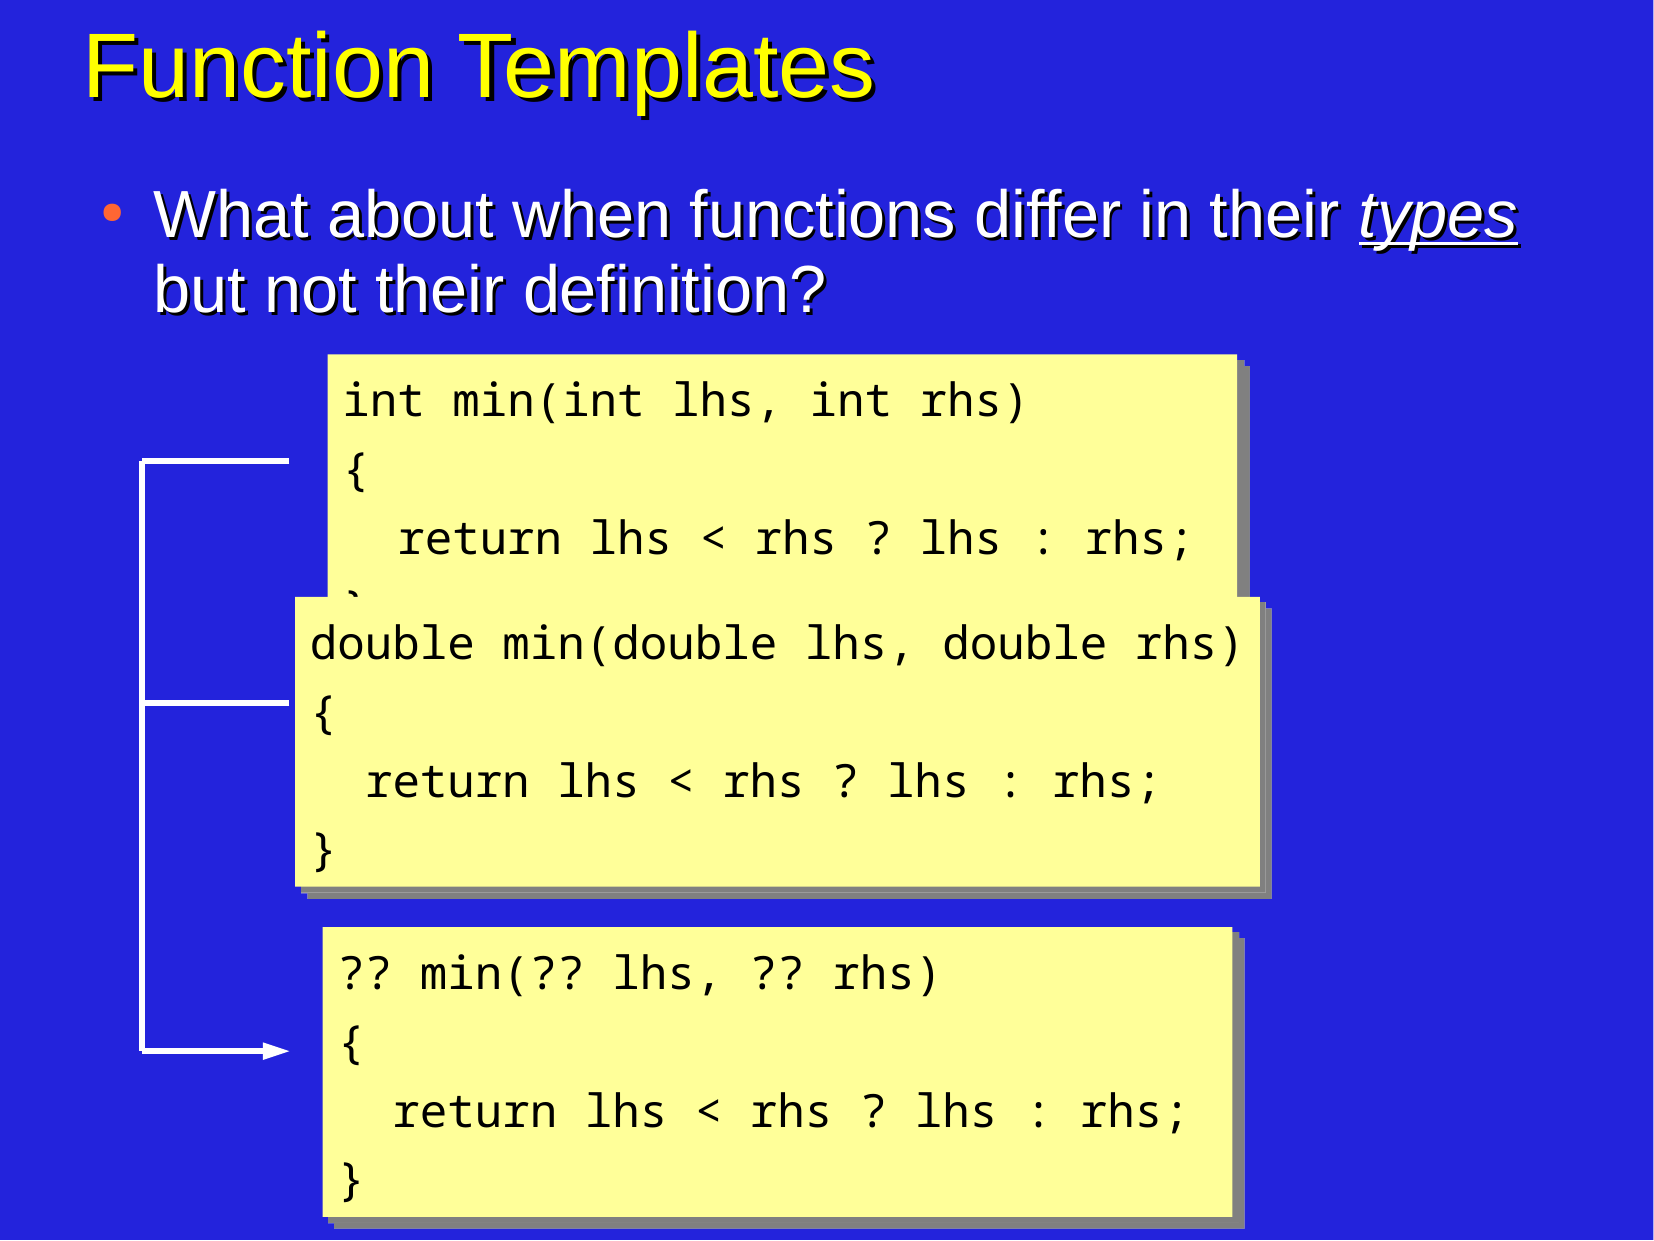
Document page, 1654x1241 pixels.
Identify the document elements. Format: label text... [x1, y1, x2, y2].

text_box ?? min(?? lhs, ?? rhs) { return lhs < rhs ? lhs : rhs; } [322, 927, 1233, 1217]
text_box int min(int lhs, int rhs) { return lhs < rhs ? lhs : rhs; } [327, 354, 1238, 596]
list What about when functions differ in their types but not their definition? [82, 177, 1571, 1182]
title Function Templates [82, 2, 1571, 130]
text_box double min(double lhs, double rhs) { return lhs < rhs ? lhs : rhs; } [295, 596, 1260, 887]
